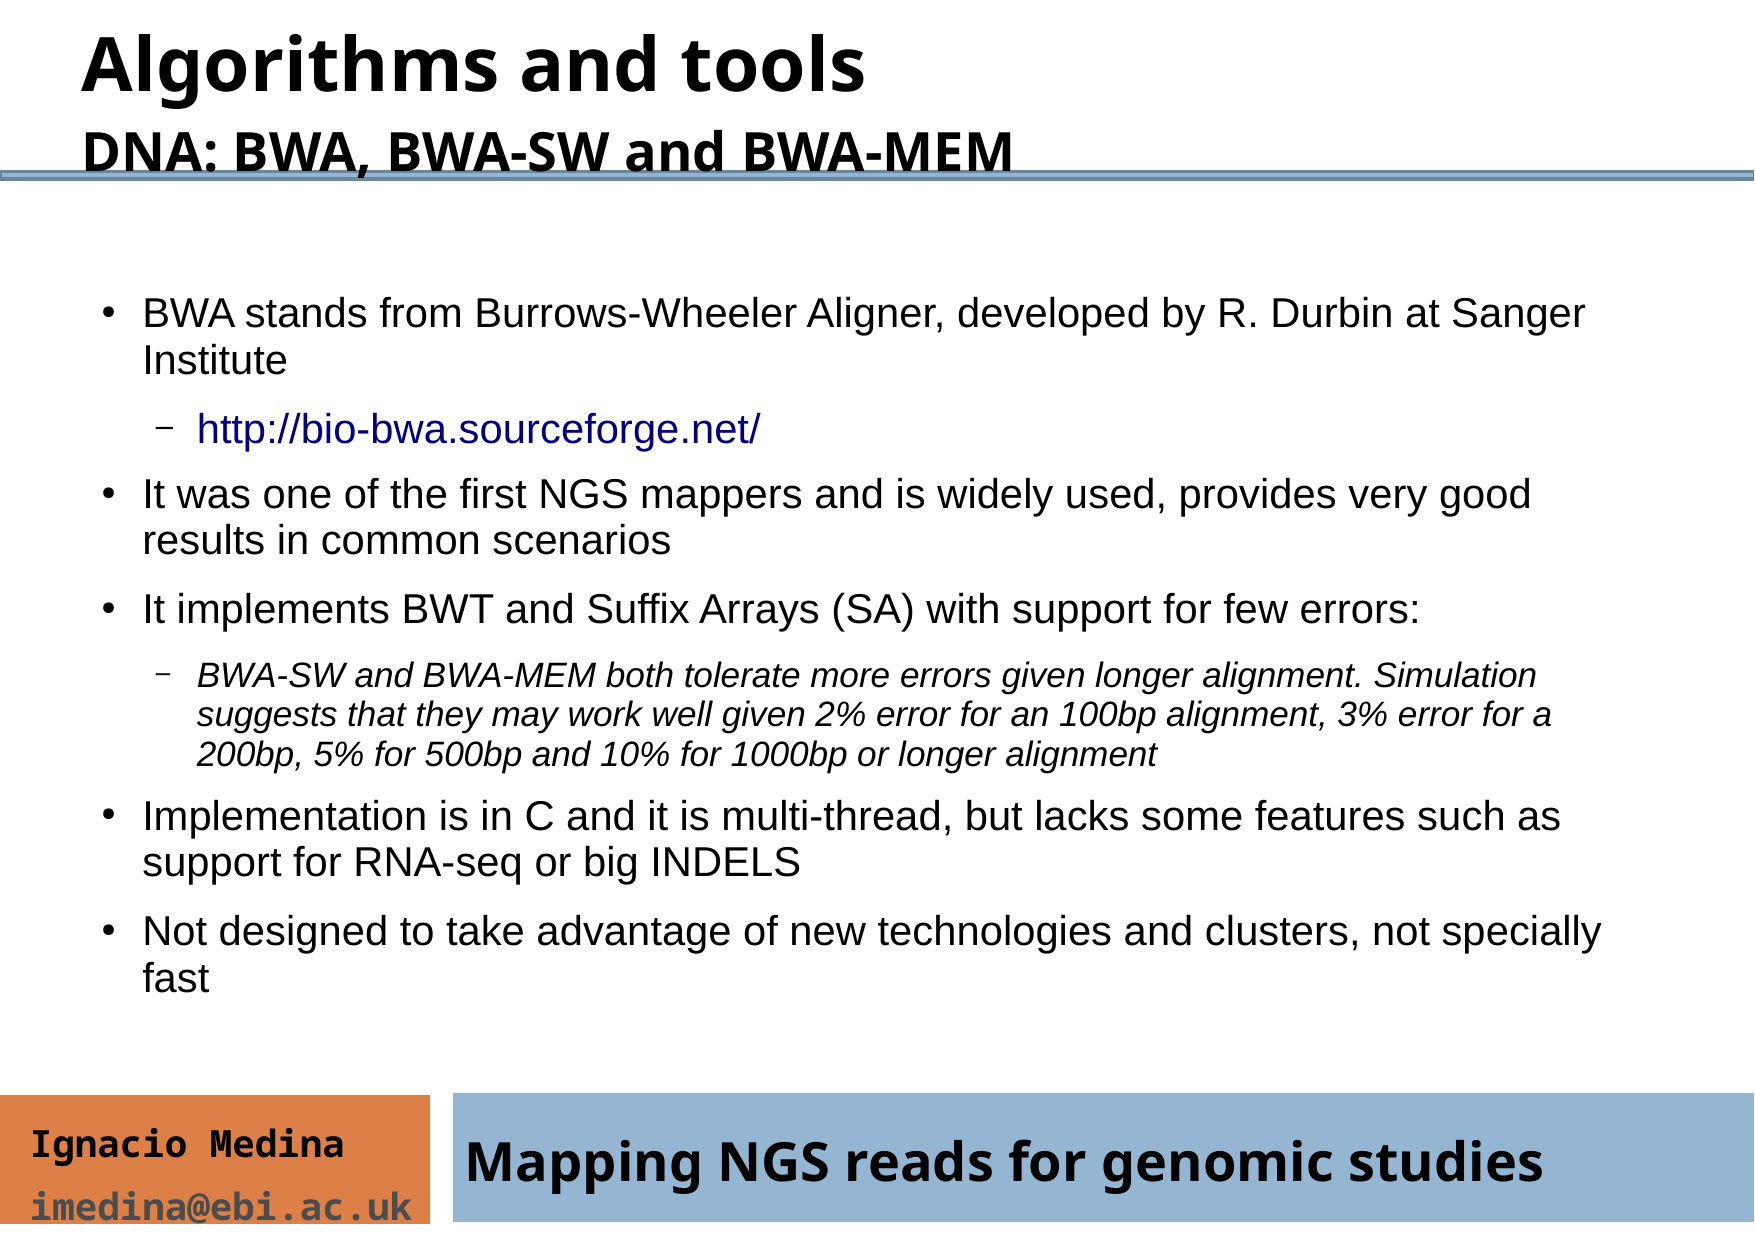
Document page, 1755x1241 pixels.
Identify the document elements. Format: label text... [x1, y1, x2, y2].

text_box [0, 171, 1754, 179]
list BWA stands from Burrows-Wheeler Aligner, developed by R. Durbin at Sanger Institute http://bio-bwa.sourceforge.net/ It was one of the first NGS mappers and is widely used, provides very good results in common scenarios It implements BWT and Suffix Arrays (SA) with support for few errors: BWA-SW and BWA-MEM both tolerate more errors given longer alignment. Simulation suggests that they may work well given 2% error for an 100bp alignment, 3% error for a 200bp, 5% for 500bp and 10% for 1000bp or longer alignment Implementation is in C and it is multi-thread, but lacks some features such as support for RNA-seq or big INDELS Not designed to take advantage of new technologies and clusters, not specially fast [87, 290, 1632, 1010]
text_box Ignacio Medina imedina@ebi.ac.uk [15, 1110, 436, 1224]
text_box Algorithms and tools DNA: BWA, BWA-SW and BWA-MEM [67, 3, 1688, 169]
text_box Mapping NGS reads for genomic studies [450, 1116, 1726, 1195]
